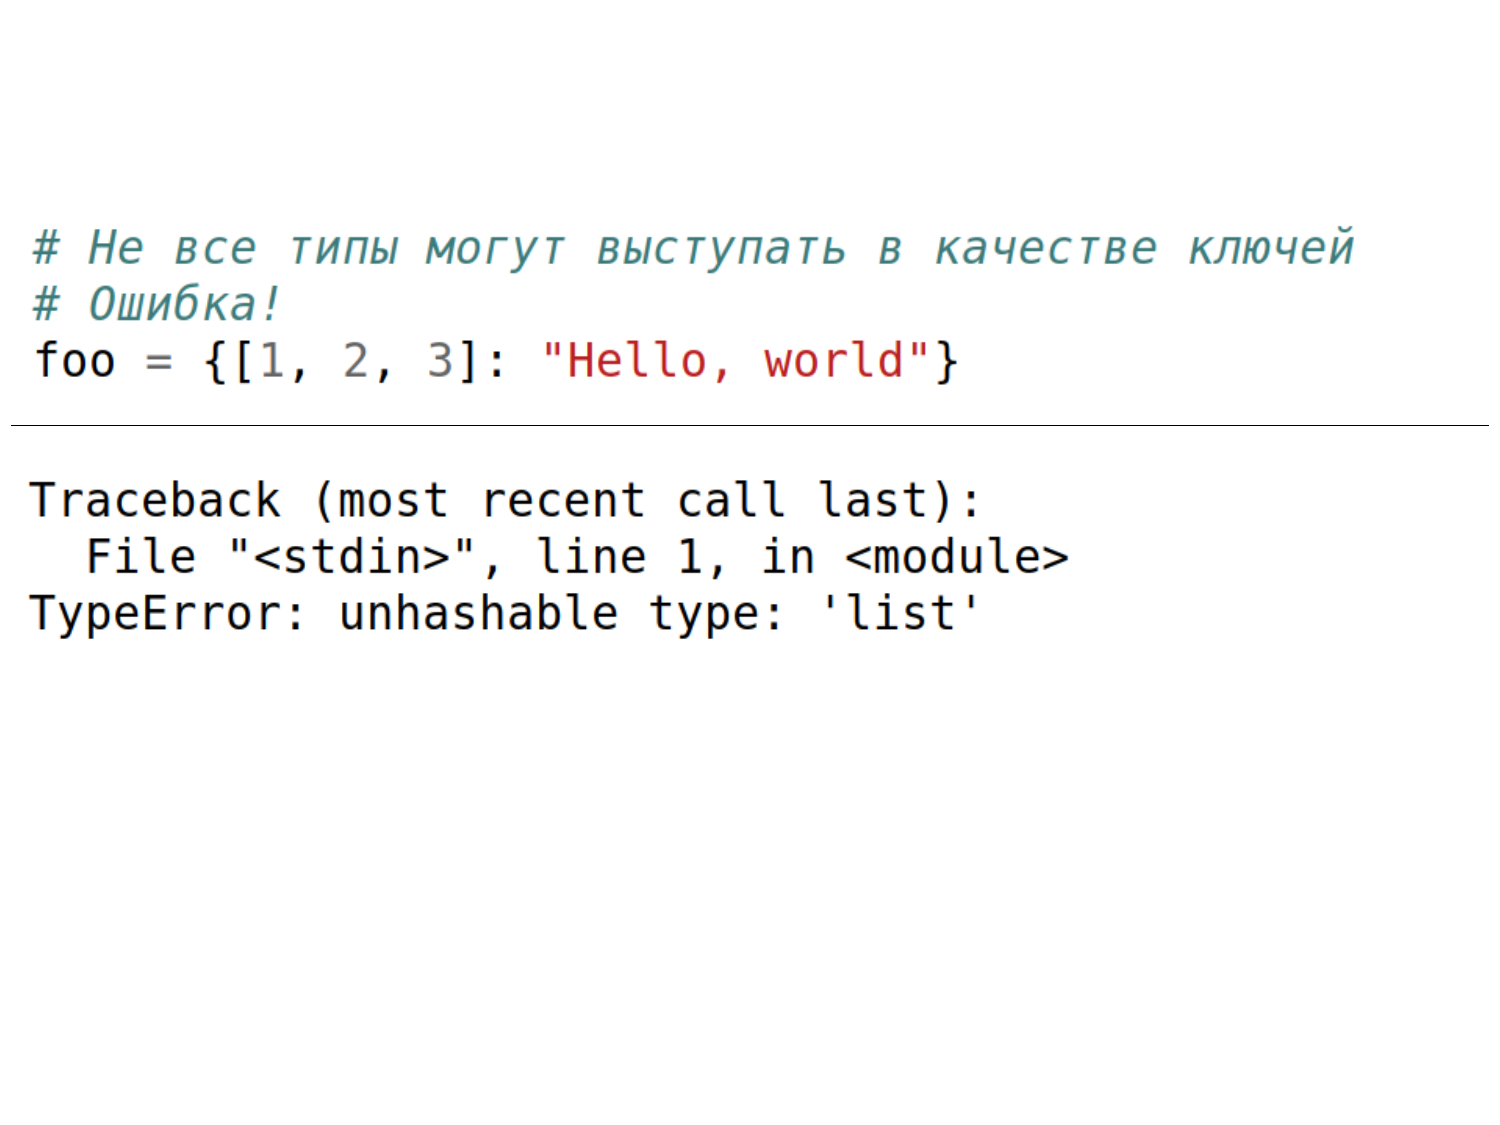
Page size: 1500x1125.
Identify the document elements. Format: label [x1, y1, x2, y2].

picture [23, 217, 1365, 402]
picture [11, 465, 1087, 650]
